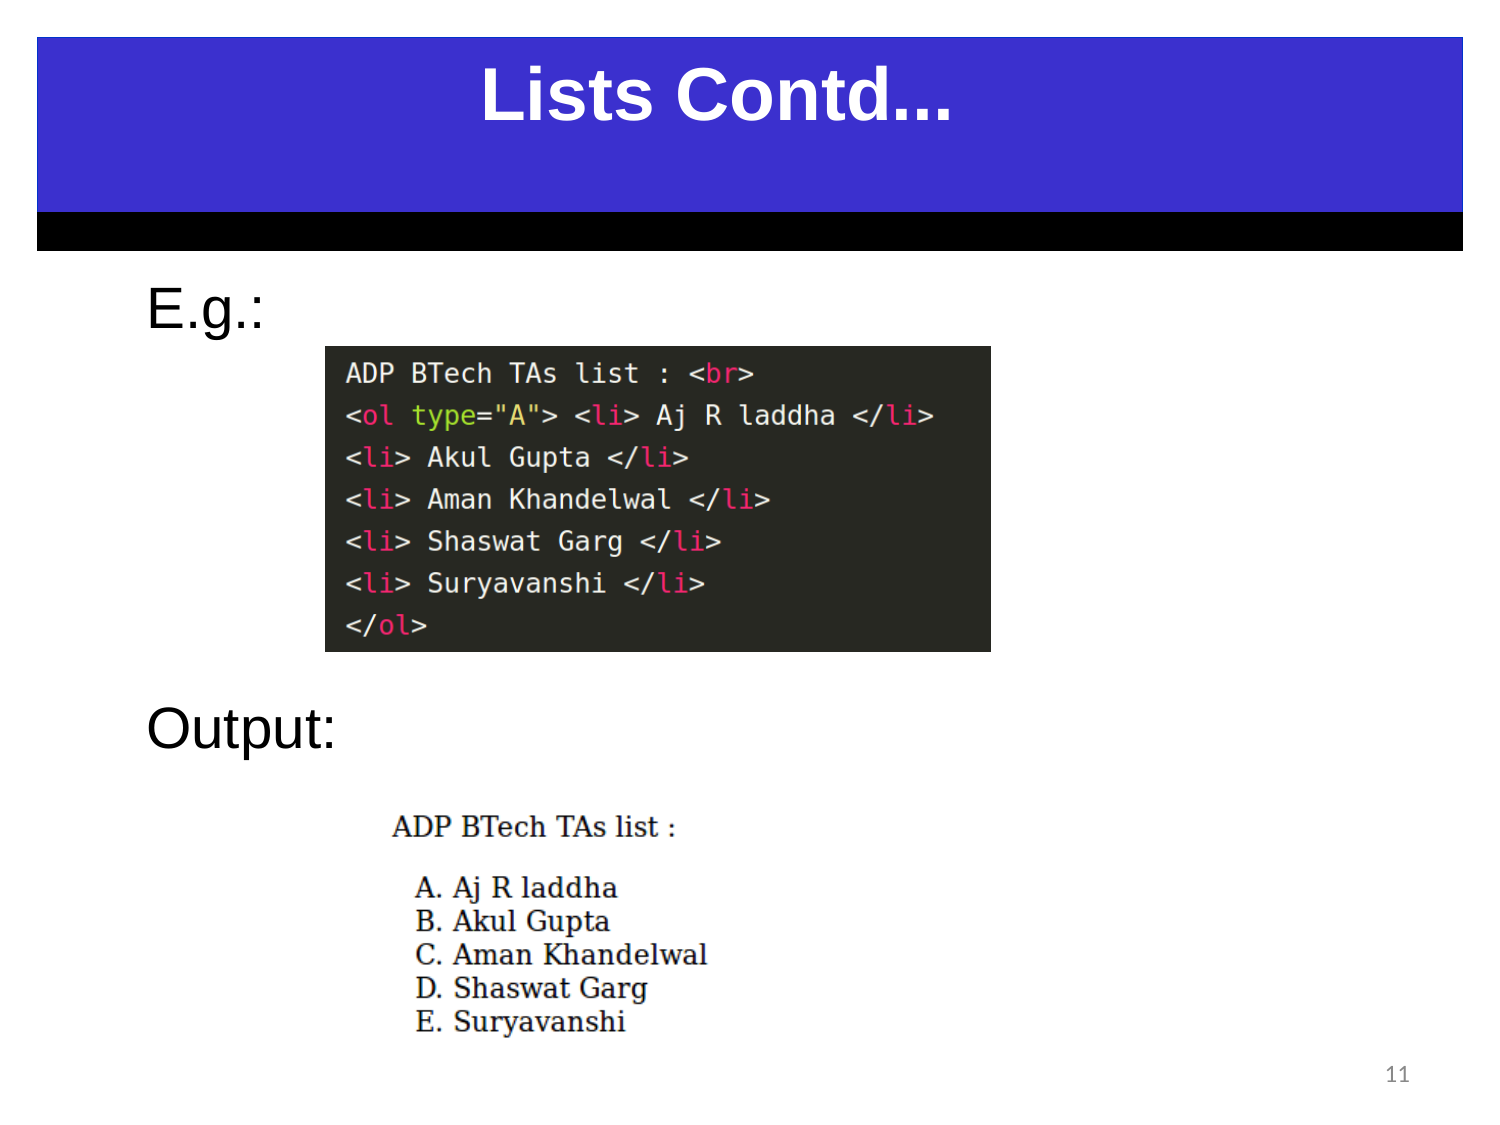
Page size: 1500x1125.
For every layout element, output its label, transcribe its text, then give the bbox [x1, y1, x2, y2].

picture [325, 346, 991, 652]
list Lists Contd... [50, 37, 1450, 213]
picture [385, 764, 901, 1091]
list E.g.: Output: [75, 262, 1426, 1005]
text_box <number> [1074, 1042, 1426, 1103]
